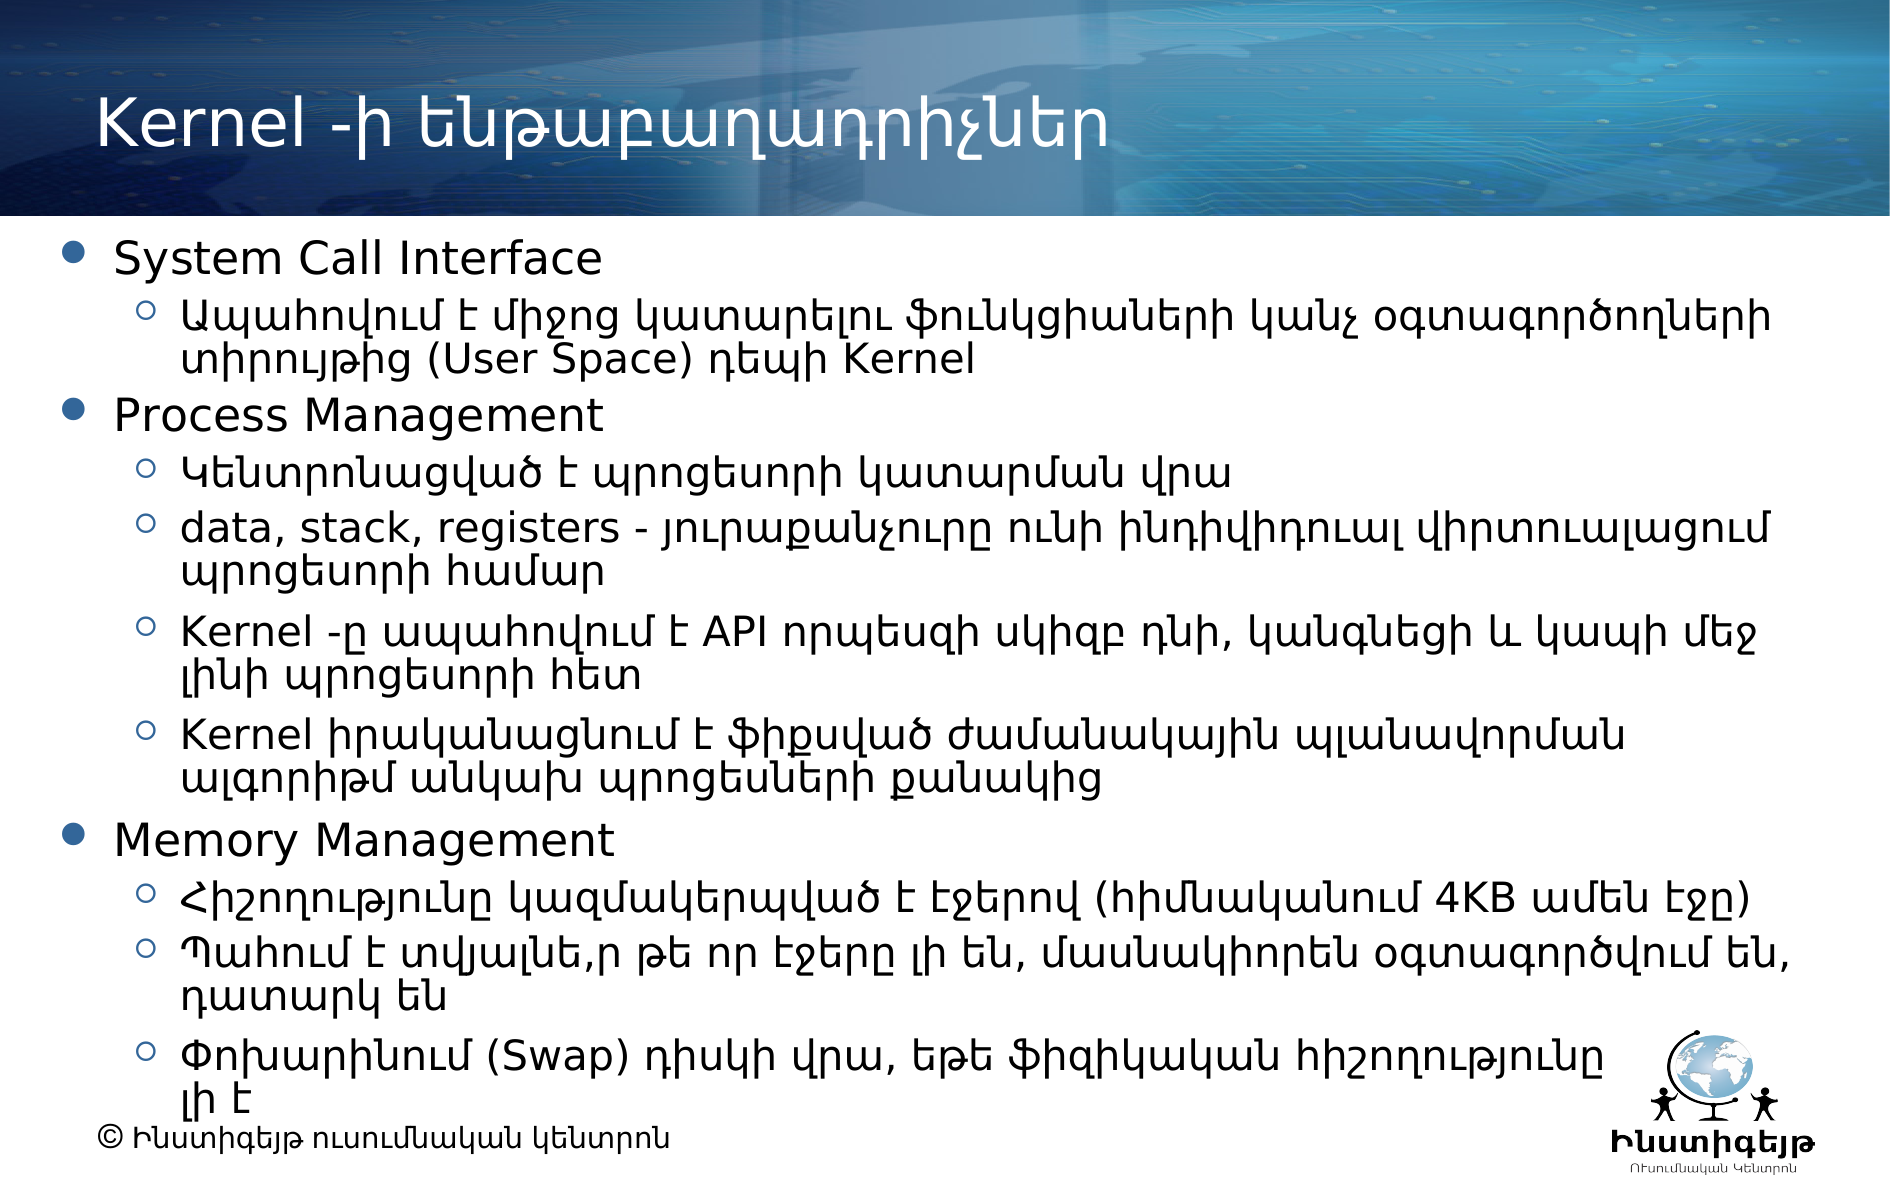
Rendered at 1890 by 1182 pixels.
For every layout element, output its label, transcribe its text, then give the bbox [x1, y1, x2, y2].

list System Call Interface Ապահովում է միջոց կատարելու ֆունկցիաների կանչ օգտագործողների տիրույթից (User Space) դեպի Kernel Process Management Կենտրոնացված է պրոցեսորի կատարման վրա data, stack, registers - յուրաքանչուրը ունի ինդիվիդուալ վիրտուալացում պրոցեսորի համար Kernel -ը ապահովում է API որպեսզի սկիզբ դնի, կանգնեցի և կապի մեջ լինի պրոցեսորի հետ Kernel իրականացնում է ֆիքսված ժամանակային պլանավորման ալգորիթմ անկախ պրոցեսների քանակից Memory Management Հիշողությունը կազմակերպված է էջերով (հիմնականում 4KB ամեն էջը) Պահում է տվյալնե,ր թե որ էջերը լի են, մասնակիորեն օգտագործվում են, դատարկ են Փոխարինում (Swap) դիսկի վրա, եթե ֆիզիկական հիշողությունը լի է [59, 236, 1831, 1129]
title Kernel -ի ենթաբաղադրիչներ [94, 47, 1793, 217]
picture [1612, 1129, 1815, 1175]
picture [0, 0, 1890, 216]
